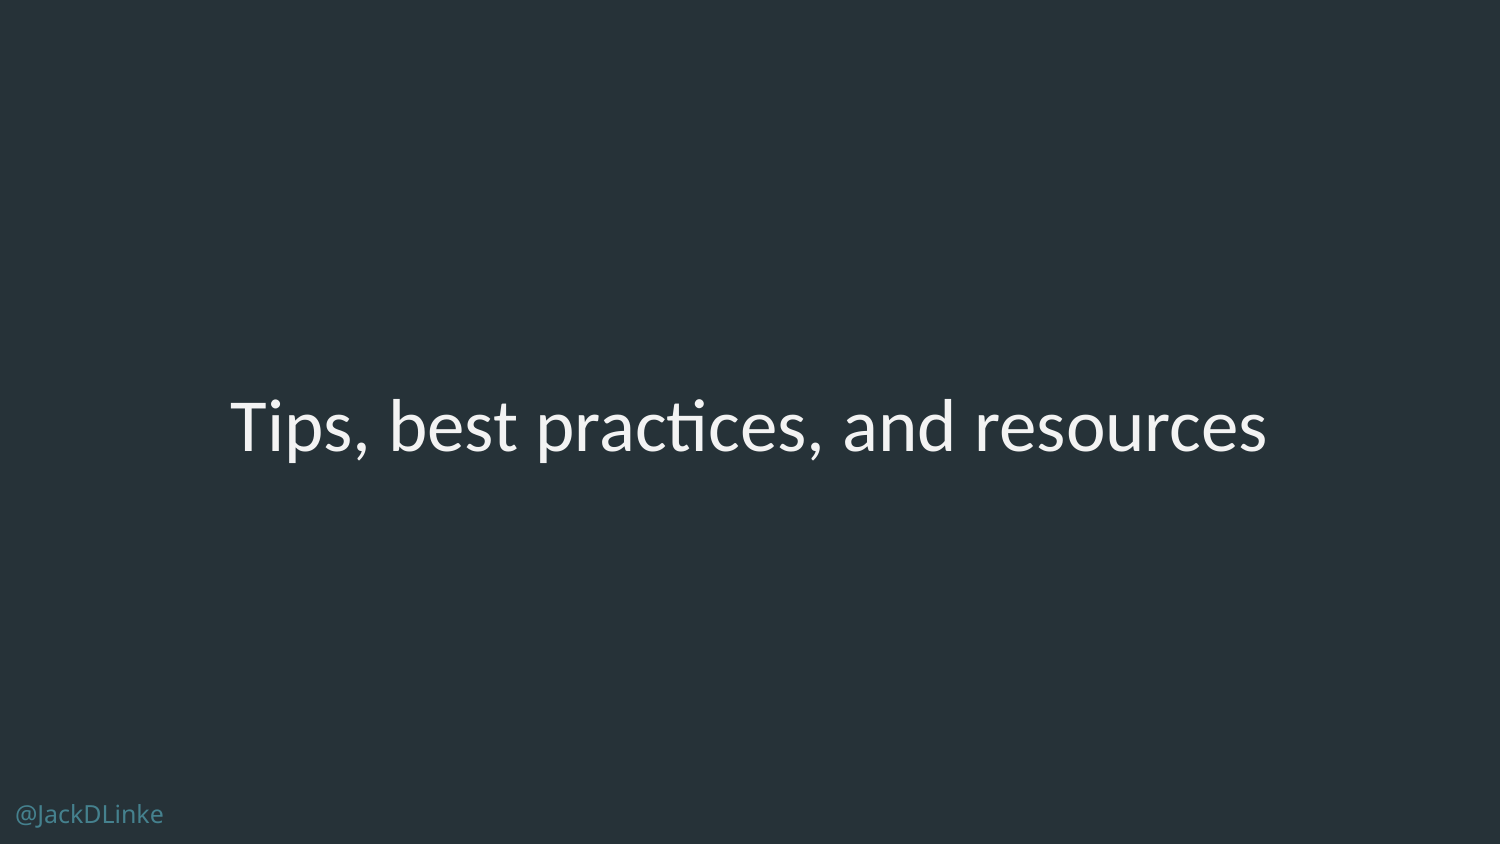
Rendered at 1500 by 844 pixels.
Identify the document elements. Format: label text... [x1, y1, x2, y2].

title Tips, best practices, and resources [51, 352, 1449, 491]
